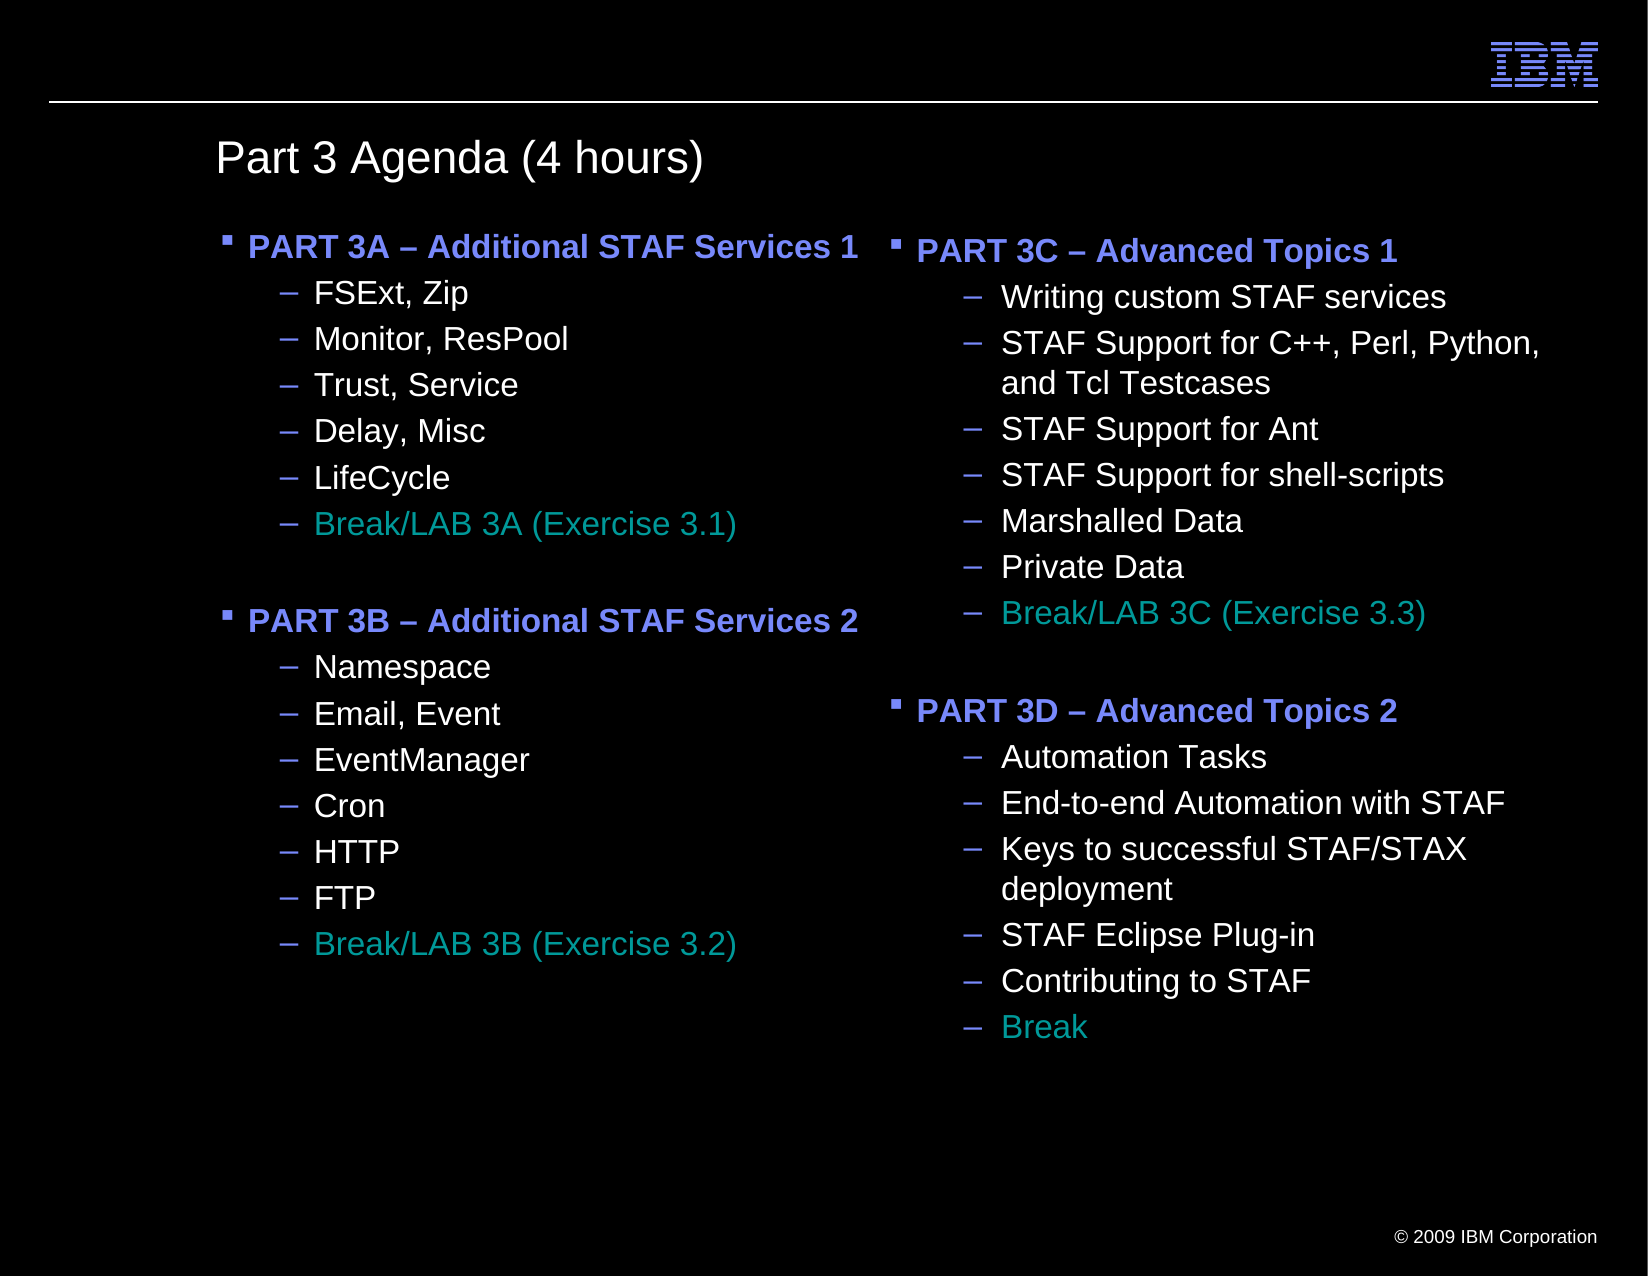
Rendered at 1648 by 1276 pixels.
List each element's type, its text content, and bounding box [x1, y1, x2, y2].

picture [1491, 42, 1598, 87]
title Part 3 Agenda (4 hours) [198, 125, 1648, 219]
text_box PART 3C – Advanced Topics 1 Writing custom STAF services STAF Support for C++, Perl, Python, and Tcl Testcases STAF Support for Ant STAF Support for shell-scripts Marshalled Data Private Data Break/LAB 3C (Exercise 3.3) PART 3D – Advanced Topics 2 Automation Tasks End-to-end Automation with STAF Keys to successful STAF/STAX deployment STAF Eclipse Plug-in Contributing to STAF Break [873, 221, 1612, 1209]
text_box PART 3A – Additional STAF Services 1 FSExt, Zip Monitor, ResPool Trust, Service Delay, Misc LifeCycle Break/LAB 3A (Exercise 3.1) PART 3B – Additional STAF Services 2 Namespace Email, Event EventManager Cron HTTP FTP Break/LAB 3B (Exercise 3.2) [219, 225, 873, 1014]
